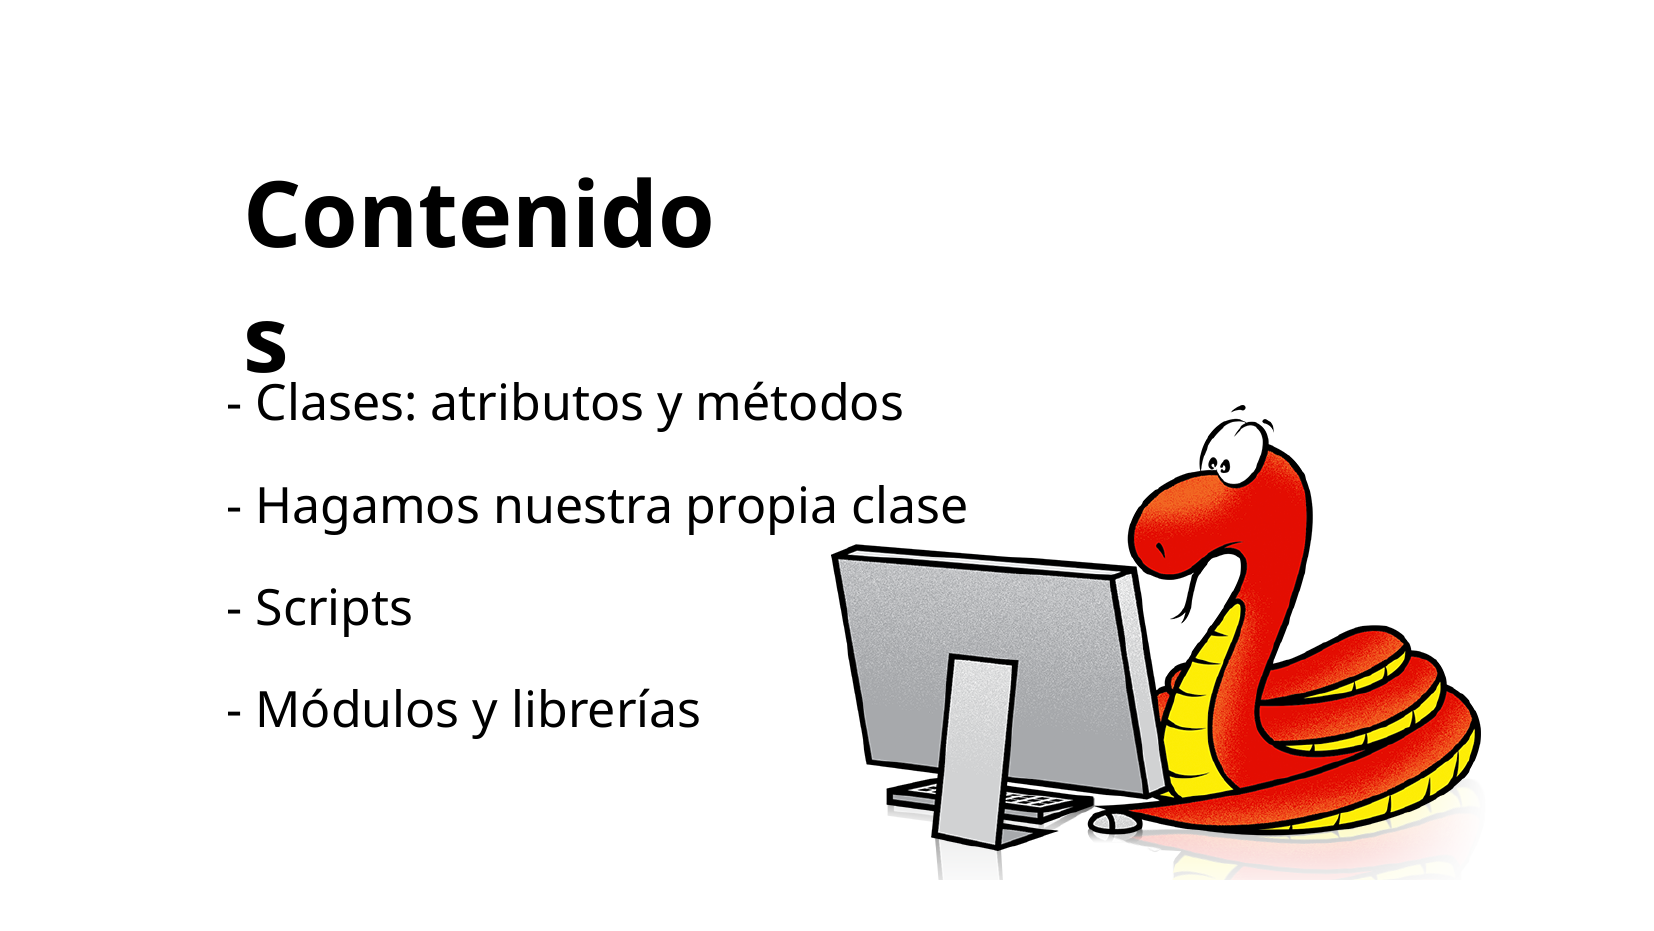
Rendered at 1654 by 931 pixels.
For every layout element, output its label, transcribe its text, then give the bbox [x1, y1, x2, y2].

text_box Contenidos [228, 142, 745, 250]
text_box - Clases: atributos y métodos - Hagamos nuestra propia clase - Scripts - Módulos y librerías [211, 257, 1295, 685]
picture [831, 405, 1486, 880]
